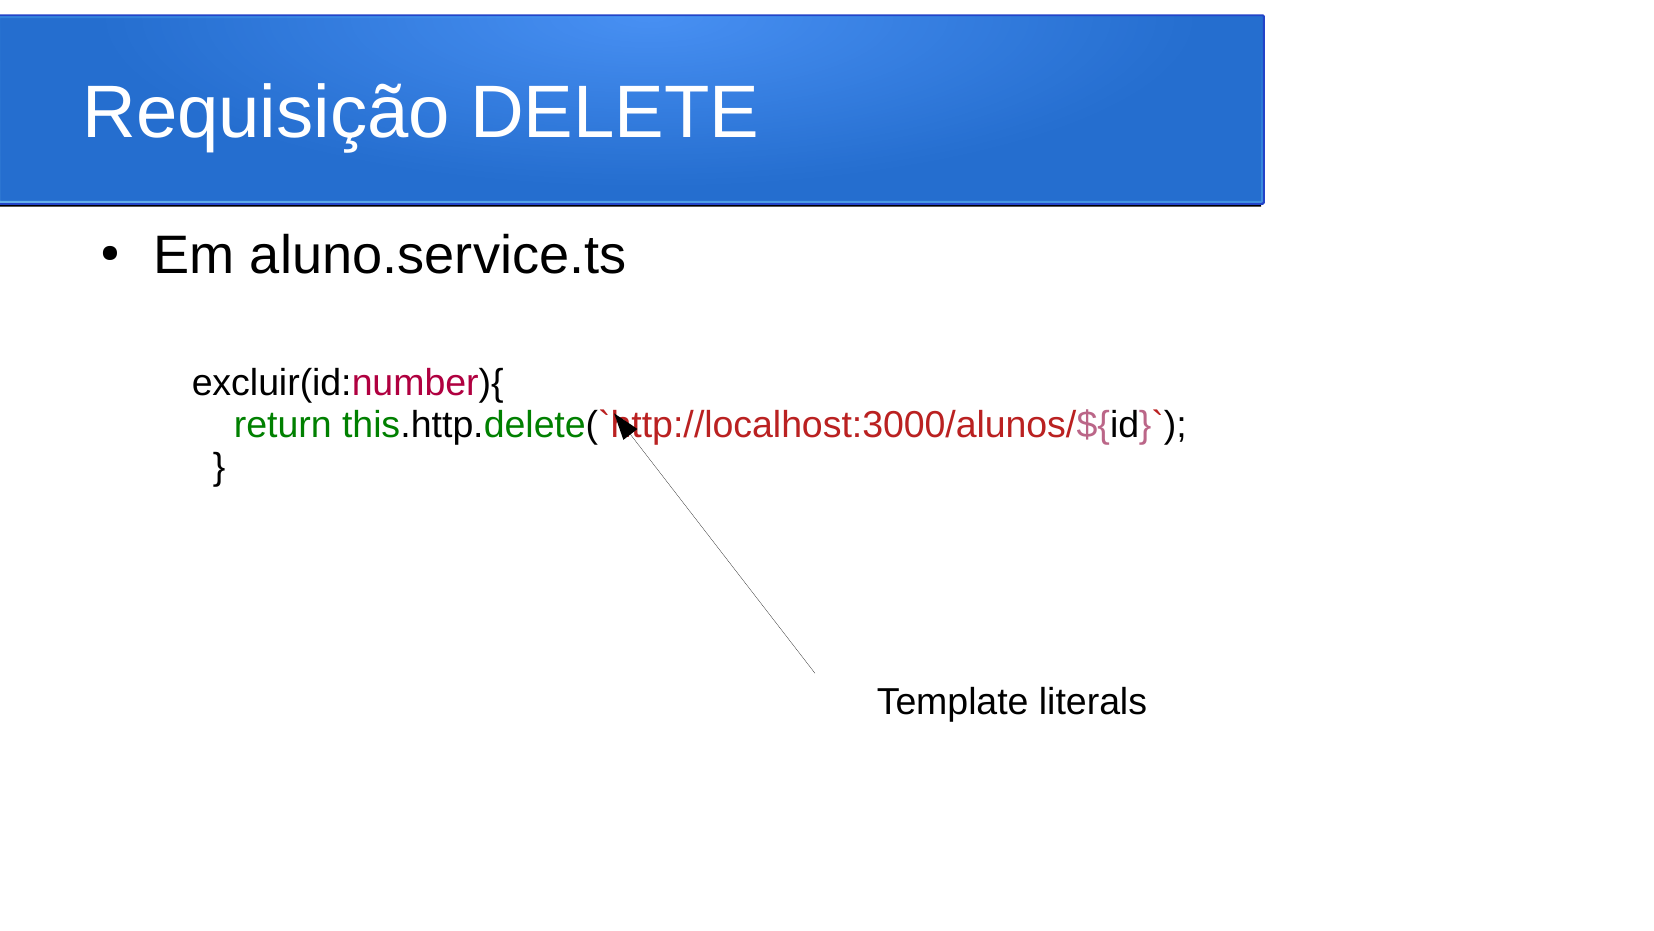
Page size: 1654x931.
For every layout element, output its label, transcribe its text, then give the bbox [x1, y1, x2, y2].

title Requisição DELETE [82, 35, 1235, 189]
text_box excluir(id:number){ return this.http.delete(`http://localhost:3000/alunos/${id}`); } [177, 354, 1276, 580]
text_box Template literals [862, 673, 1163, 731]
list Em aluno.service.ts [82, 224, 1571, 764]
